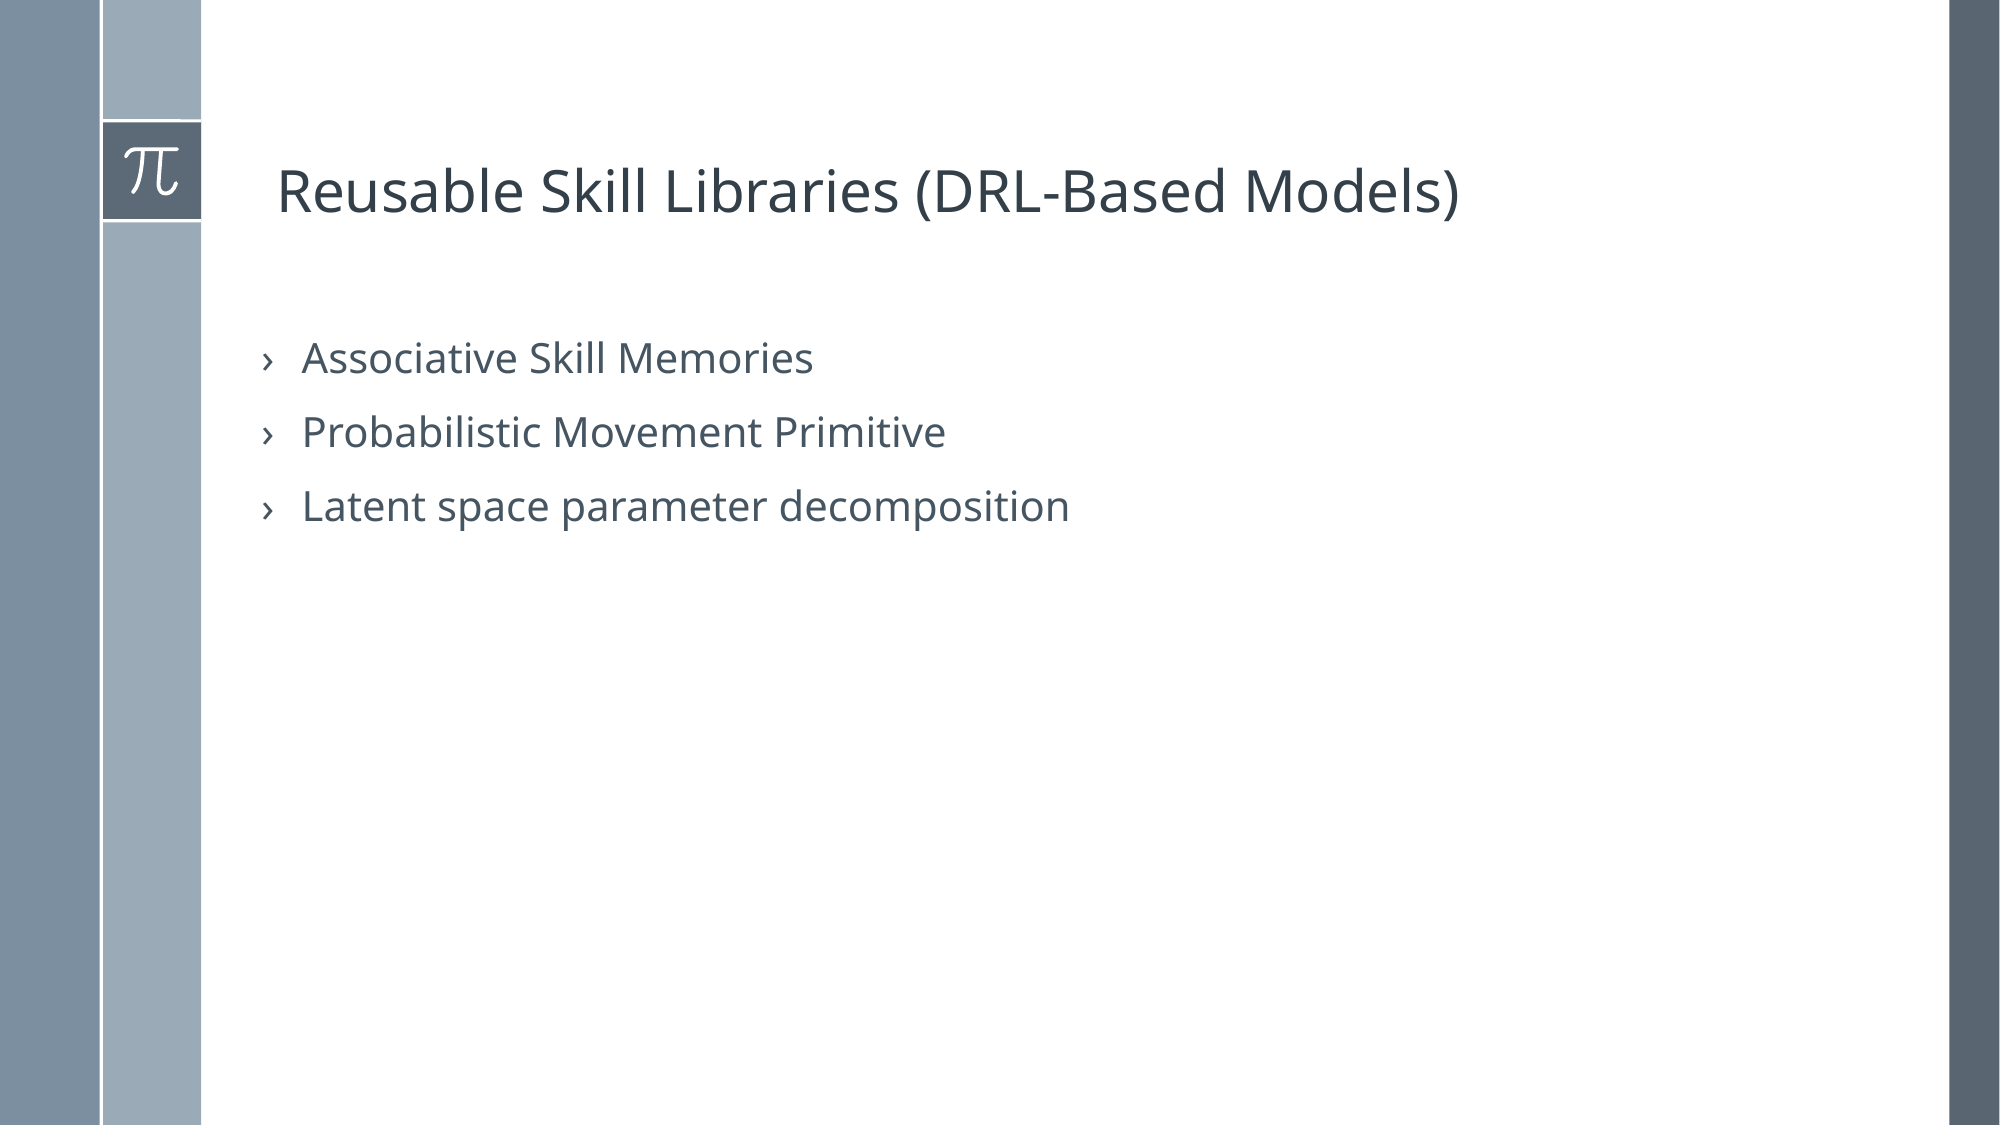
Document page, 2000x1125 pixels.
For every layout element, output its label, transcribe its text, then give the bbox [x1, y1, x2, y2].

text_box Associative Skill Memories Probabilistic Movement Primitive Latent space parameter decomposition [246, 329, 1830, 1080]
text_box Reusable Skill Libraries (DRL-Based Models) [261, 29, 1867, 233]
